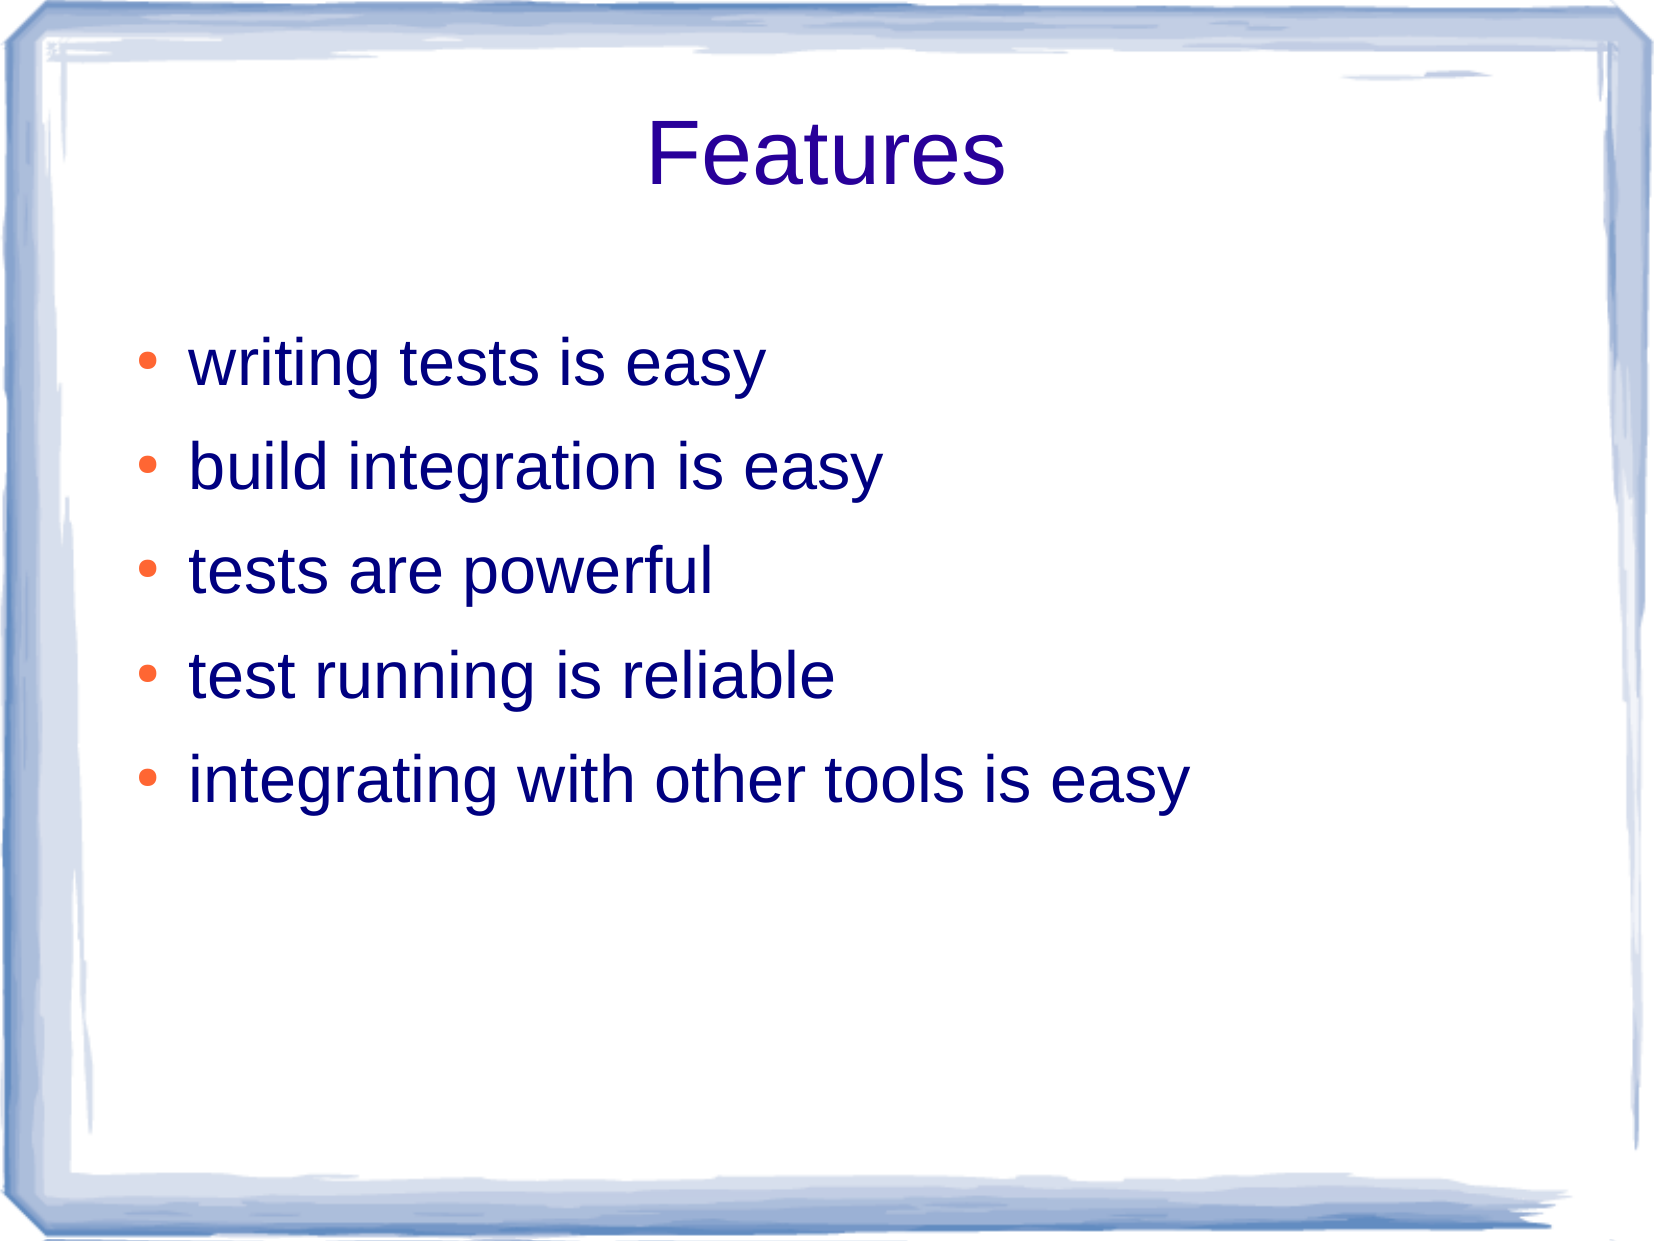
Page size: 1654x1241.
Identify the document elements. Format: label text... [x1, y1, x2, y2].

list writing tests is easy build integration is easy tests are powerful test running is reliable integrating with other tools is easy [118, 324, 1571, 1129]
picture [0, 0, 1654, 1241]
title Features [82, 56, 1571, 250]
